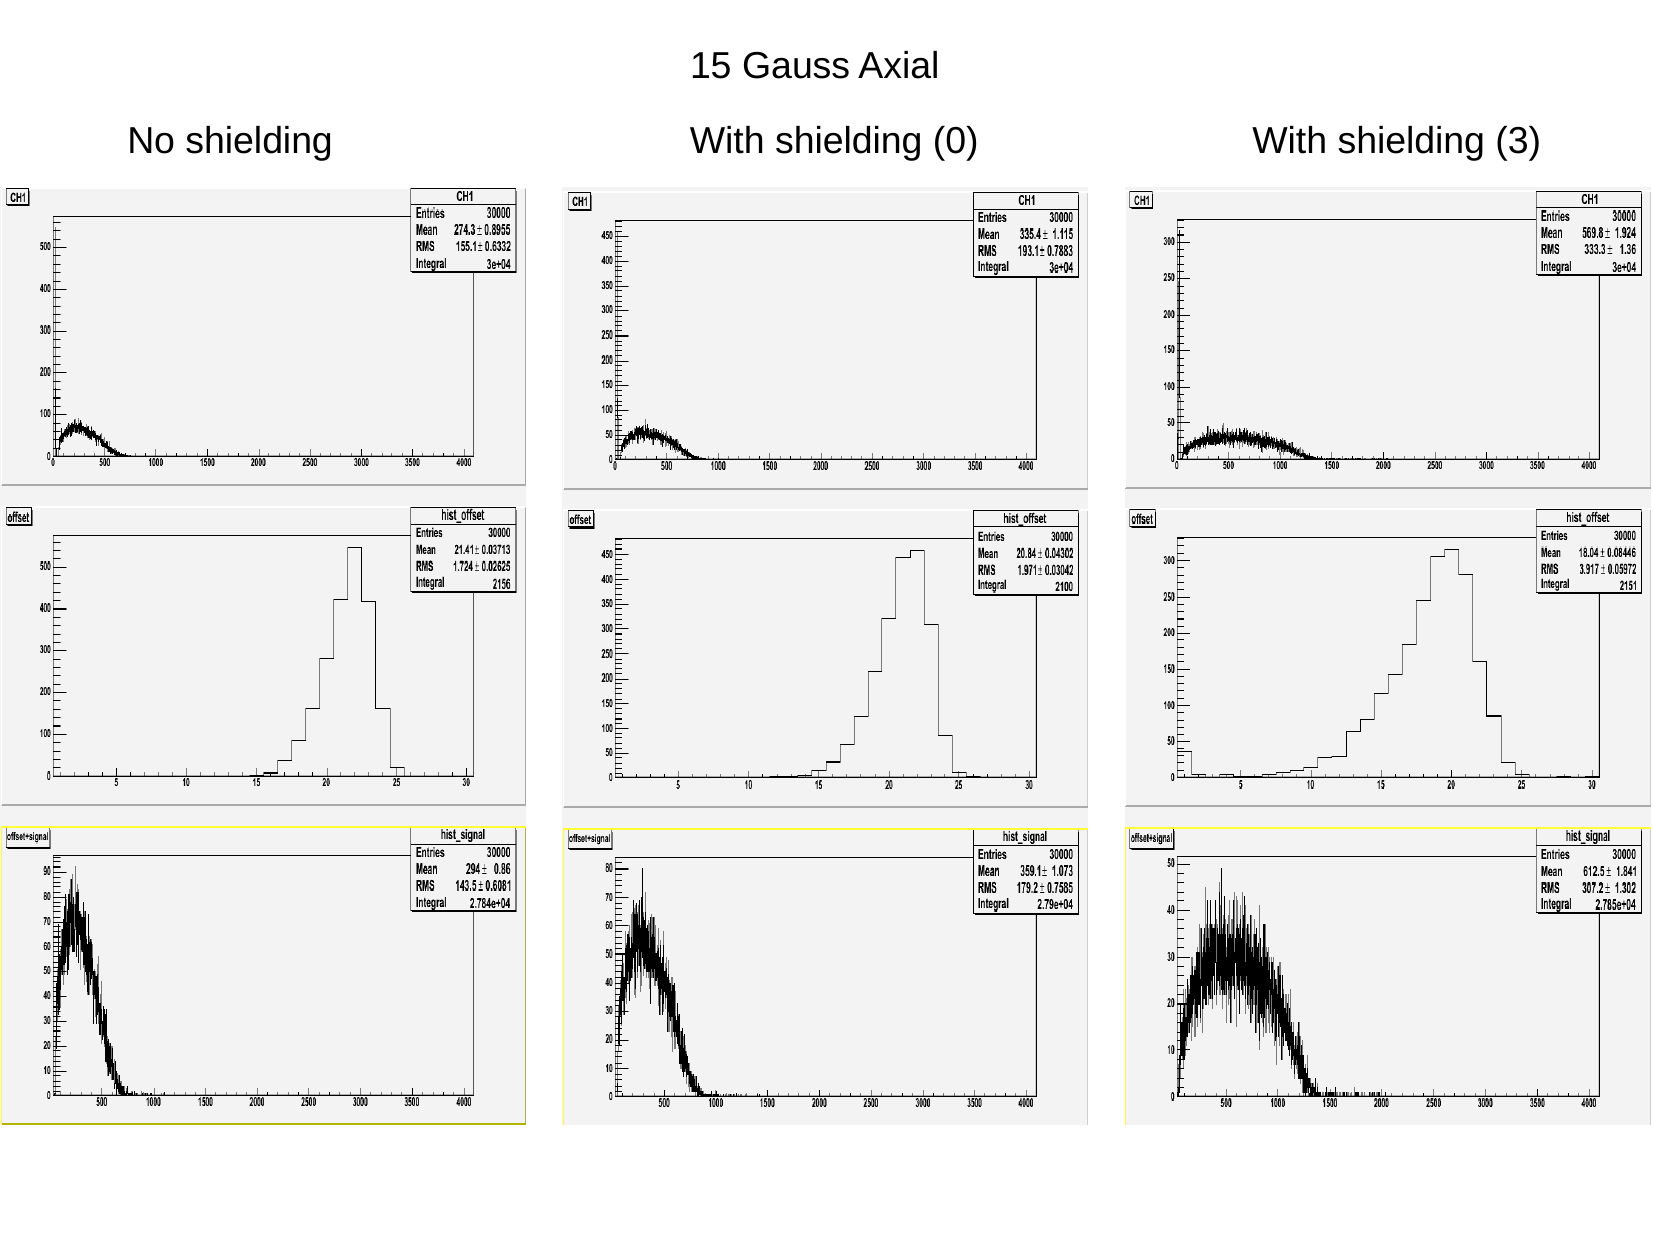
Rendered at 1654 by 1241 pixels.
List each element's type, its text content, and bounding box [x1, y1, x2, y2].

text_box No shielding [112, 112, 451, 170]
text_box 15 Gauss Axial [675, 37, 1126, 95]
picture [1125, 187, 1651, 1126]
picture [562, 187, 1088, 1126]
text_box With shielding (3) [1237, 112, 1576, 170]
picture [0, 187, 526, 1126]
text_box With shielding (0) [675, 112, 1013, 170]
